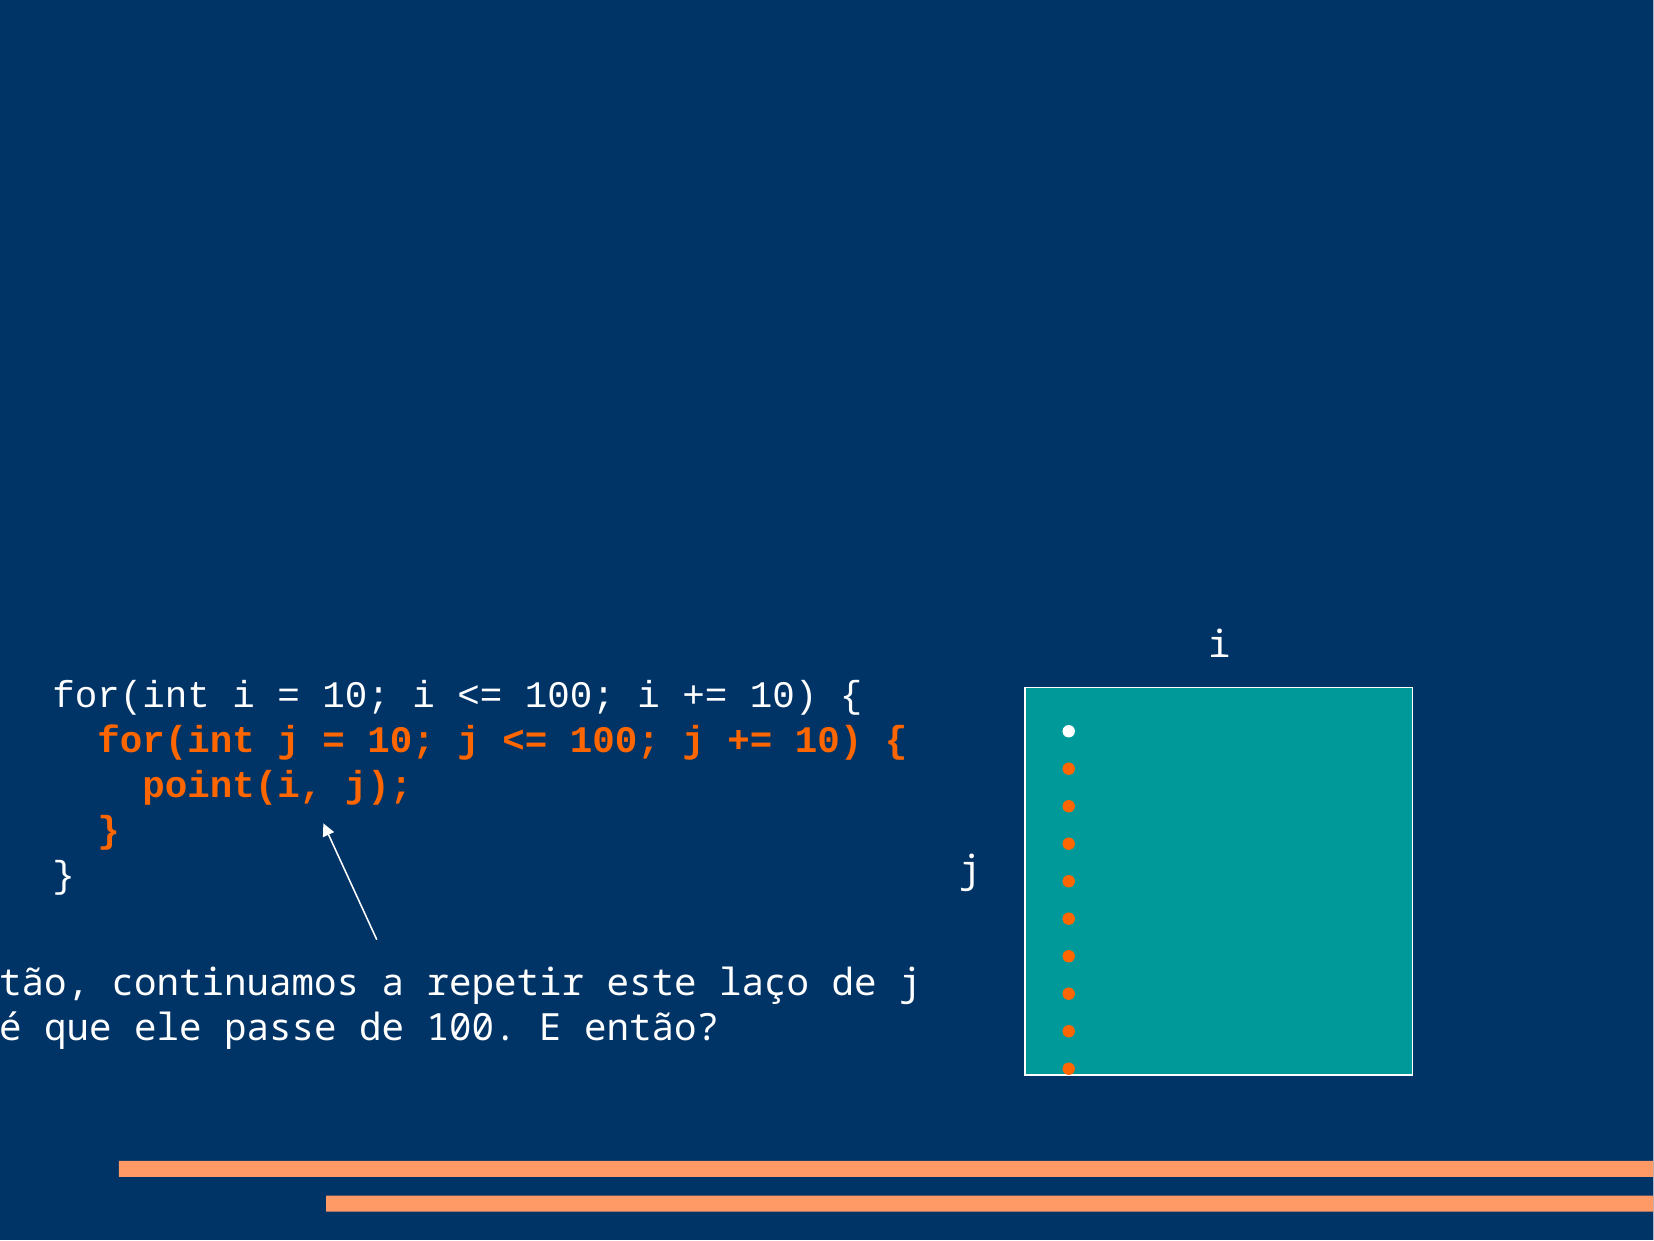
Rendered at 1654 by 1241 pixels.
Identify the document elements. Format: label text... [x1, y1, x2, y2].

text_box Então, continuamos a repetir este laço de j até que ele passe de 100. E então? [0, 949, 960, 1056]
text_box j [944, 837, 997, 898]
text_box i [1193, 612, 1246, 673]
text_box for(int i = 10; i <= 100; i += 10) { for(int j = 10; j <= 100; j += 10) { point(i, j); } } [37, 662, 963, 903]
text_box [1024, 687, 1413, 1075]
